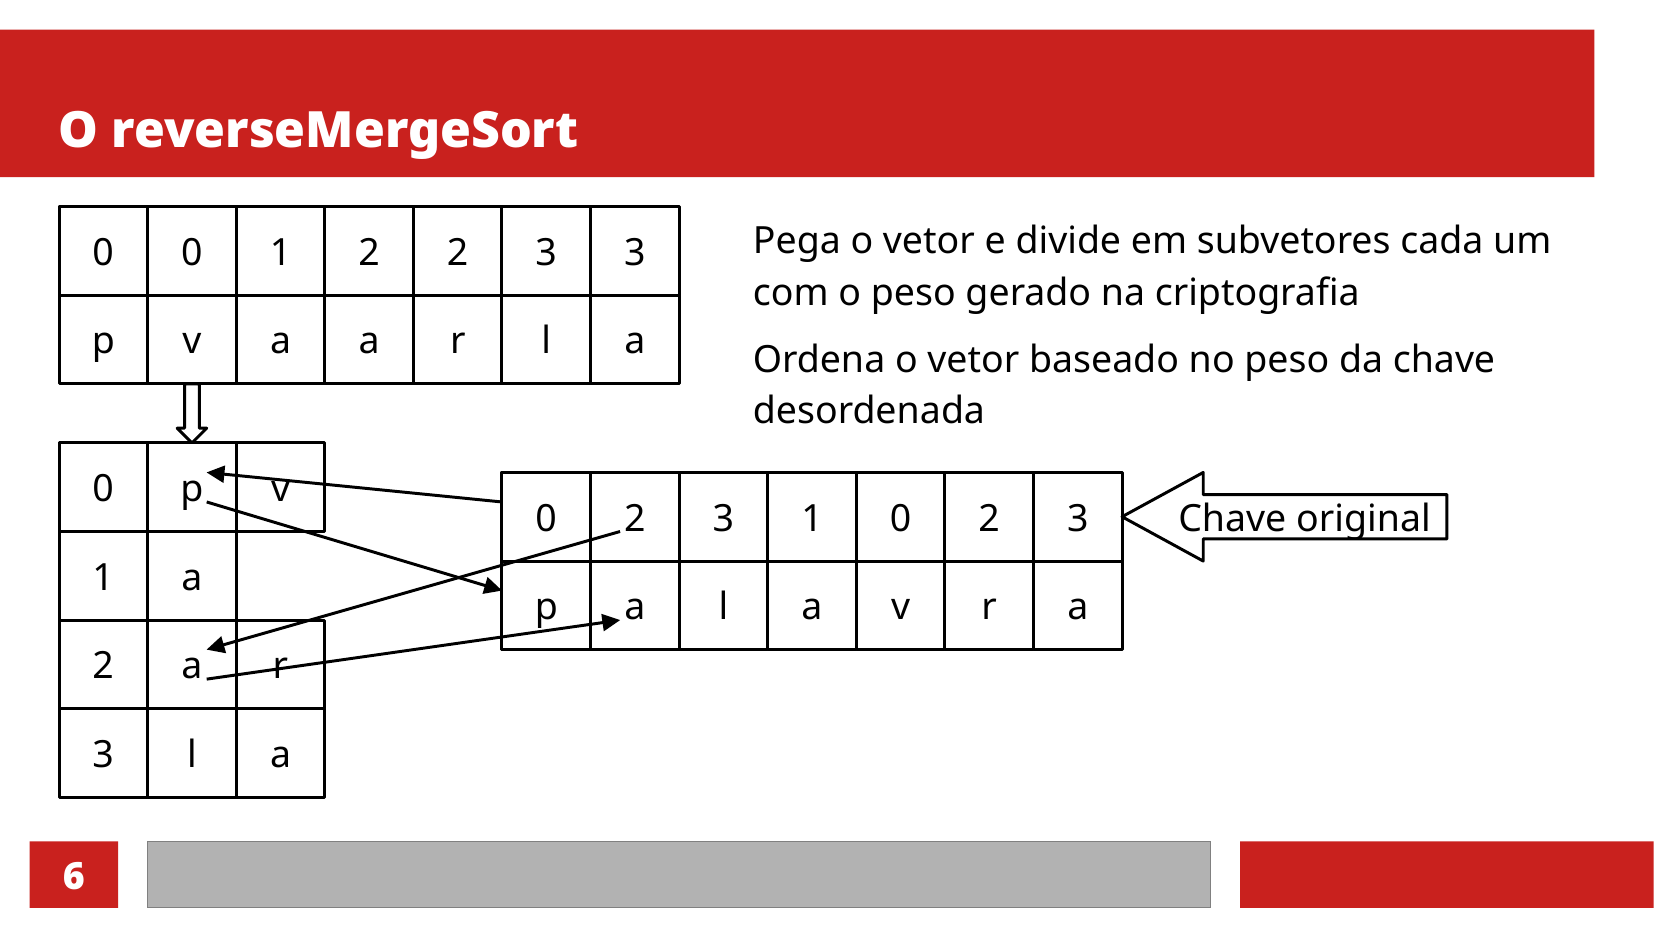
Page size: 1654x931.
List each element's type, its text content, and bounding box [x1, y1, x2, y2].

text_box l [501, 295, 590, 384]
text_box a [590, 561, 680, 650]
text_box v [147, 295, 237, 384]
text_box [177, 384, 207, 442]
text_box 2 [325, 206, 413, 295]
text_box 0 [59, 206, 148, 296]
text_box v [236, 442, 325, 482]
text_box l [680, 562, 767, 650]
text_box v [275, 481, 286, 498]
text_box 0 [856, 472, 945, 562]
text_box 3 [59, 708, 147, 798]
text_box a [237, 296, 324, 384]
text_box a [590, 296, 680, 384]
text_box 2 [945, 472, 1033, 561]
text_box 2 [591, 472, 680, 561]
text_box 3 [680, 472, 768, 562]
text_box 1 [237, 206, 325, 296]
text_box 2 [413, 206, 502, 296]
text_box v [236, 513, 298, 532]
text_box r [236, 620, 325, 673]
text_box p [501, 627, 590, 650]
text_box a [767, 561, 856, 650]
text_box 1 [768, 472, 856, 561]
text_box 3 [1033, 472, 1123, 562]
text_box a [1033, 562, 1123, 650]
text_box 2 [59, 620, 147, 708]
text_box a [236, 708, 325, 798]
text_box a [147, 620, 236, 708]
text_box p [501, 562, 590, 635]
text_box Chave original [1122, 472, 1447, 562]
text_box r [413, 296, 501, 384]
text_box p [148, 442, 236, 531]
text_box 3 [590, 206, 680, 296]
text_box v [856, 562, 944, 650]
text_box 0 [523, 542, 591, 562]
text_box p [59, 296, 147, 384]
text_box r [944, 561, 1033, 650]
text_box Ordena o vetor baseado no peso da chave desordenada [738, 324, 1565, 427]
text_box r [236, 620, 301, 639]
text_box 0 [59, 442, 148, 531]
text_box l [147, 708, 236, 798]
text_box a [324, 295, 413, 384]
text_box 3 [502, 206, 590, 295]
text_box v [236, 477, 325, 532]
text_box 0 [148, 206, 237, 295]
title O reverseMergeSort [59, 44, 1595, 163]
text_box 1 [59, 531, 147, 620]
text_box a [147, 531, 237, 620]
text_box Pega o vetor e divide em subvetores cada um com o peso gerado na criptografia [738, 206, 1595, 309]
text_box r [236, 664, 325, 708]
text_box 0 [501, 472, 591, 562]
